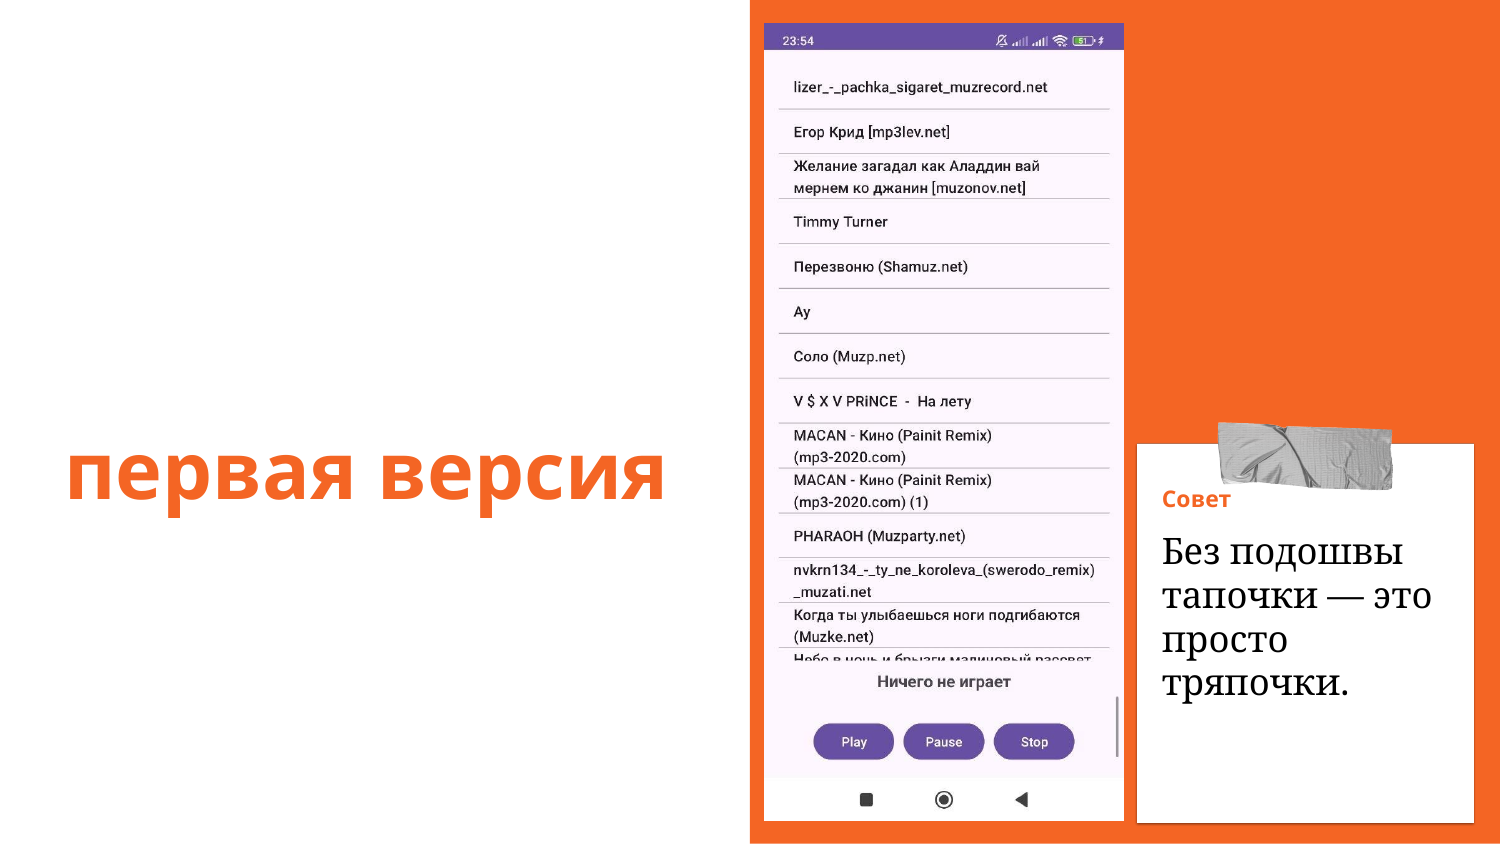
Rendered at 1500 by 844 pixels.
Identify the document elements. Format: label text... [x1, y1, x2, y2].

title первая версия [34, 313, 699, 530]
text_box Совет Без подошвы тапочки — это просто тряпочки. [1146, 469, 1464, 798]
picture [764, 23, 1487, 838]
